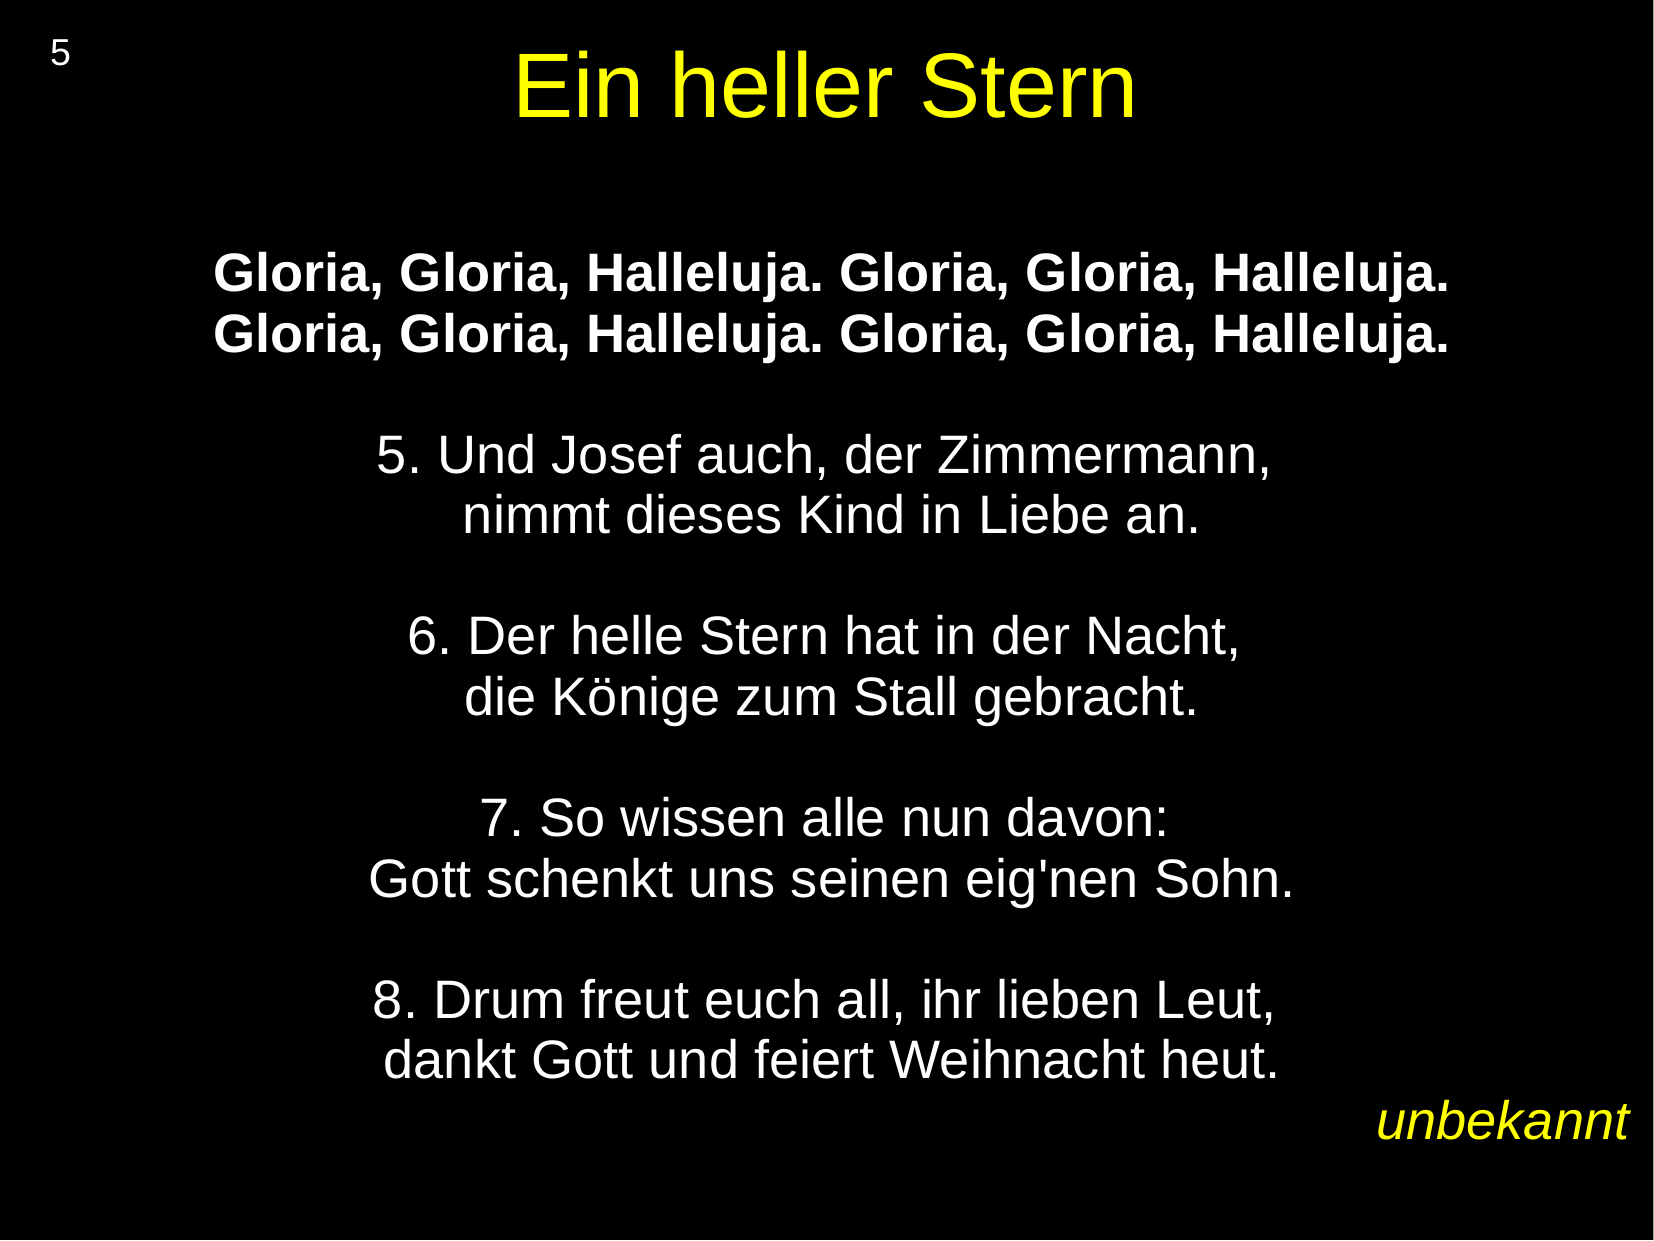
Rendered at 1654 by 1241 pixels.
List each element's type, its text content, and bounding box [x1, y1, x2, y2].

text_box 5 [35, 23, 130, 81]
list Gloria, Gloria, Halleluja. Gloria, Gloria, Halleluja. Gloria, Gloria, Halleluja. Gloria, Gloria, Halleluja. 5. Und Josef auch, der Zimmermann, nimmt dieses Kind in Liebe an. 6. Der helle Stern hat in der Nacht, die Könige zum Stall gebracht. 7. So wissen alle nun davon: Gott schenkt uns seinen eig'nen Sohn. 8. Drum freut euch all, ihr lieben Leut, dankt Gott und feiert Weihnacht heut. unbekannt [35, 177, 1630, 1217]
title Ein heller Stern [94, 5, 1583, 166]
